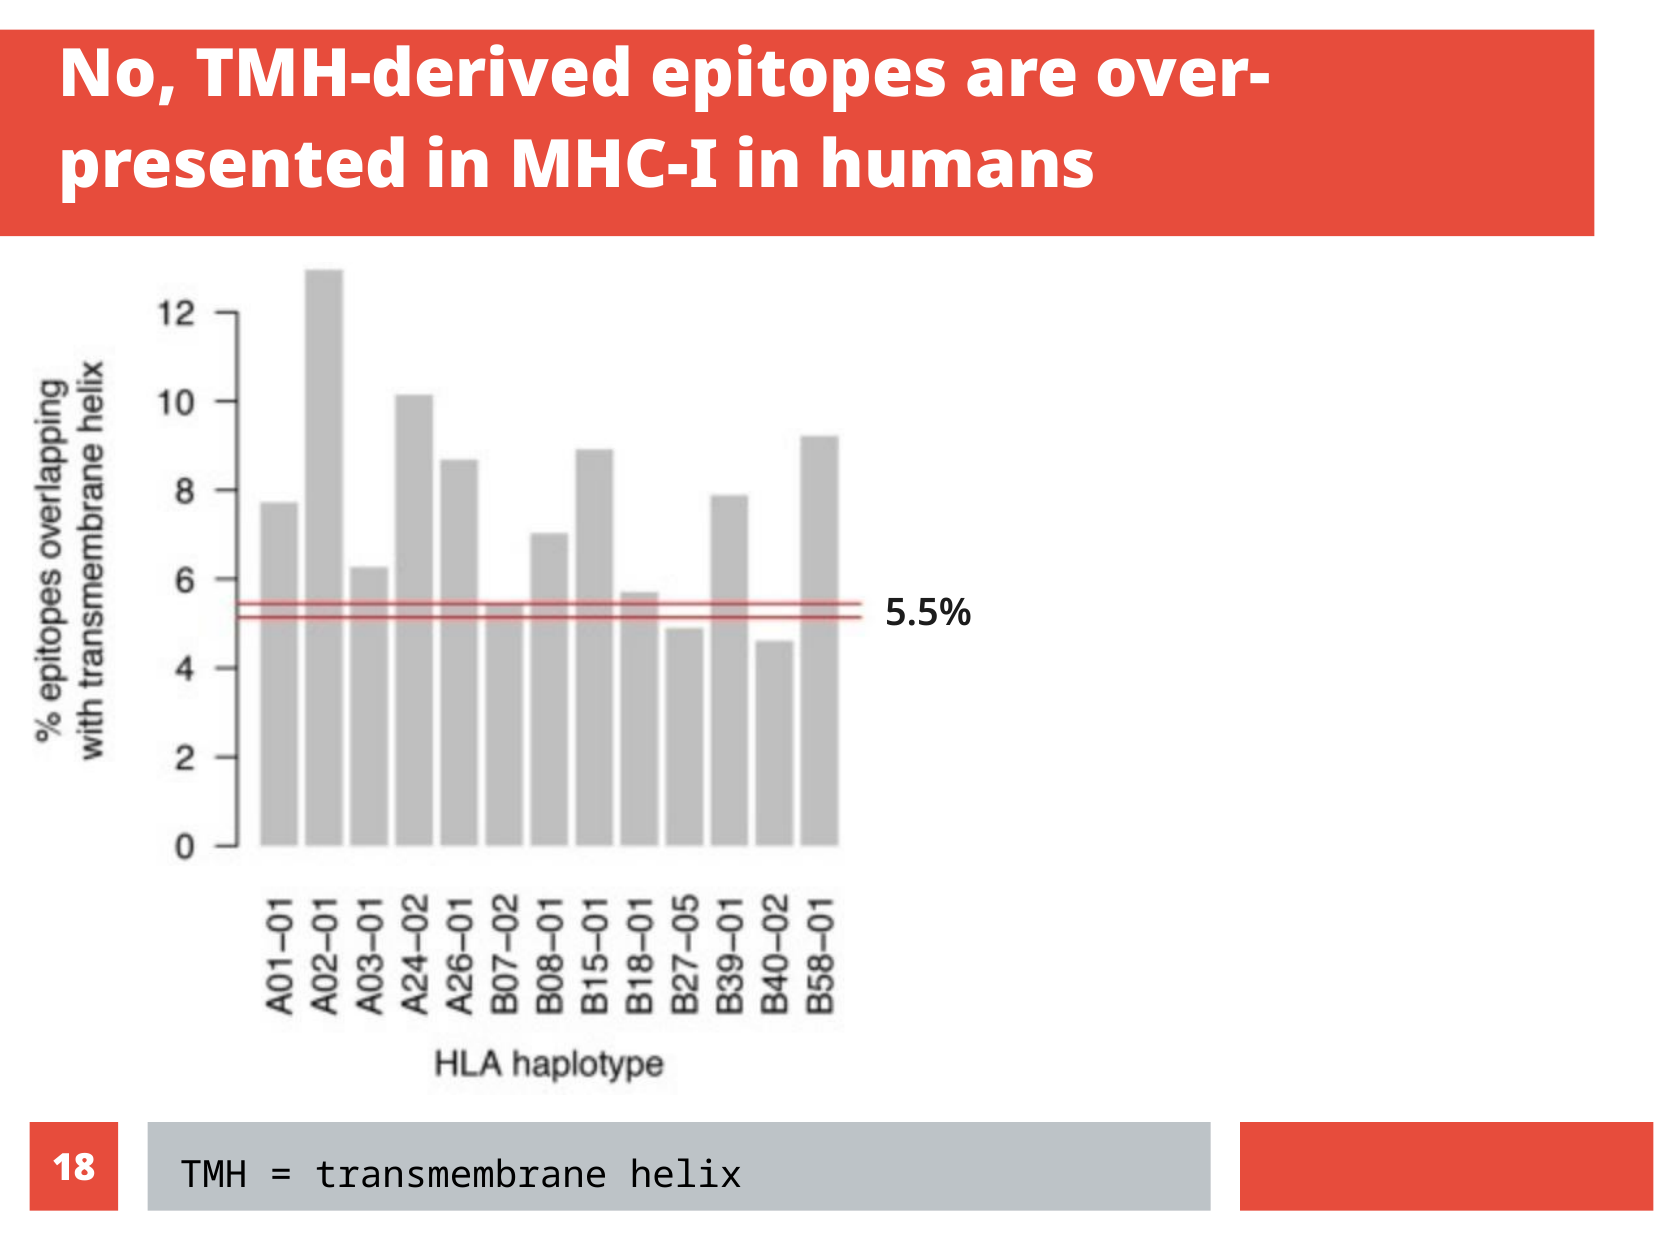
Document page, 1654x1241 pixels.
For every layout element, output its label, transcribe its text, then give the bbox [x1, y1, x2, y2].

title No, TMH-derived epitopes are over-presented in MHC-I in humans [59, 59, 1595, 207]
text_box TMH = transmembrane helix [165, 1140, 738, 1199]
list 5.5% [885, 570, 1066, 646]
picture [32, 262, 886, 1096]
